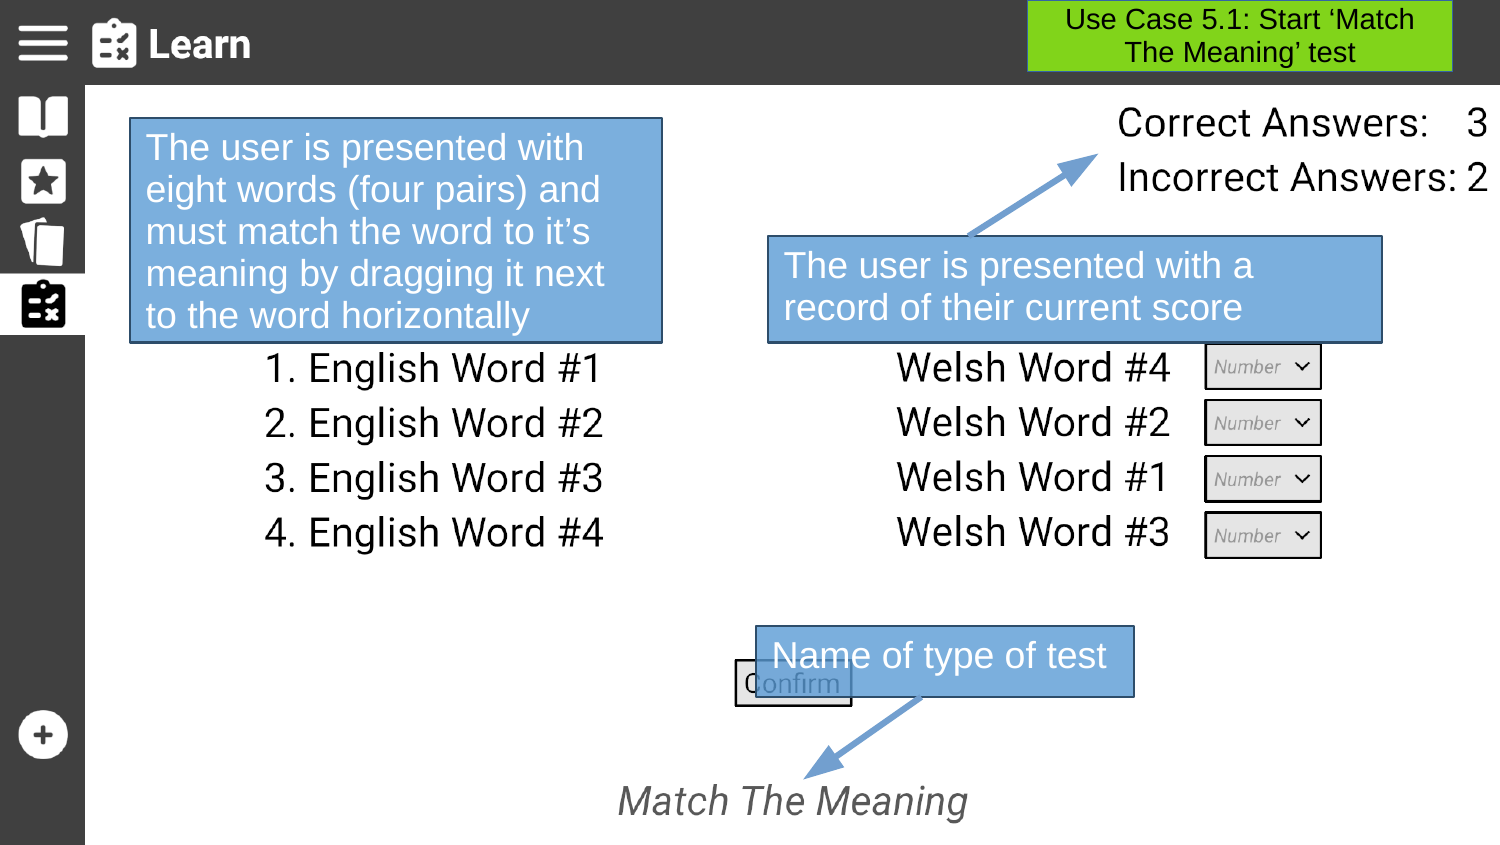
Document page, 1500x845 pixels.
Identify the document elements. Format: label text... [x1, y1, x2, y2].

text_box Use Case 5.1: Start ‘Match The Meaning’ test [1027, 0, 1453, 72]
text_box The user is presented with a record of their current score [767, 236, 1382, 343]
text_box The user is presented with eight words (four pairs) and must match the word to it’s meaning by dragging it next to the word horizontally [129, 118, 662, 343]
text_box Name of type of test [755, 625, 1134, 697]
picture [0, 0, 1500, 845]
